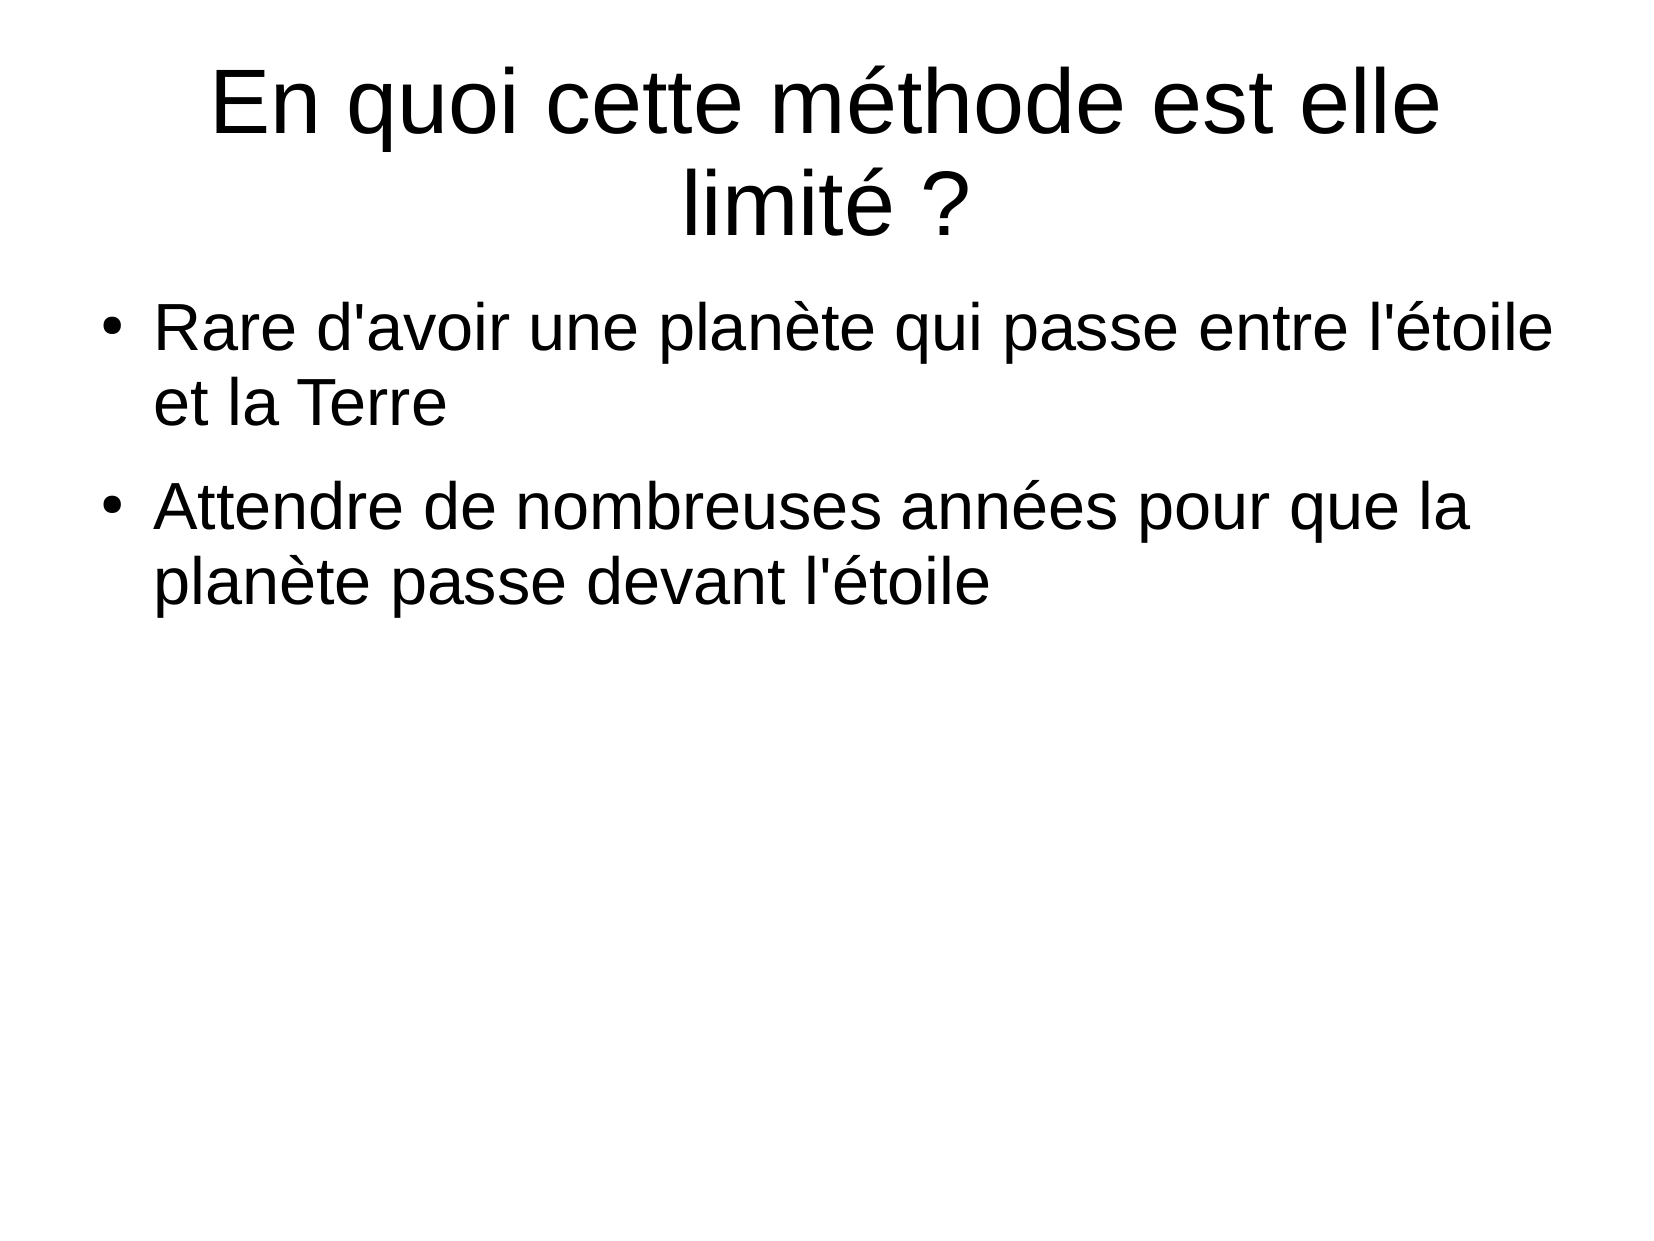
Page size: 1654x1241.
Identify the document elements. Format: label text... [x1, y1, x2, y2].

title En quoi cette méthode est elle limité ? [82, 49, 1571, 257]
list Rare d'avoir une planète qui passe entre l'étoile et la Terre Attendre de nombreuses années pour que la planète passe devant l'étoile [82, 290, 1571, 1109]
